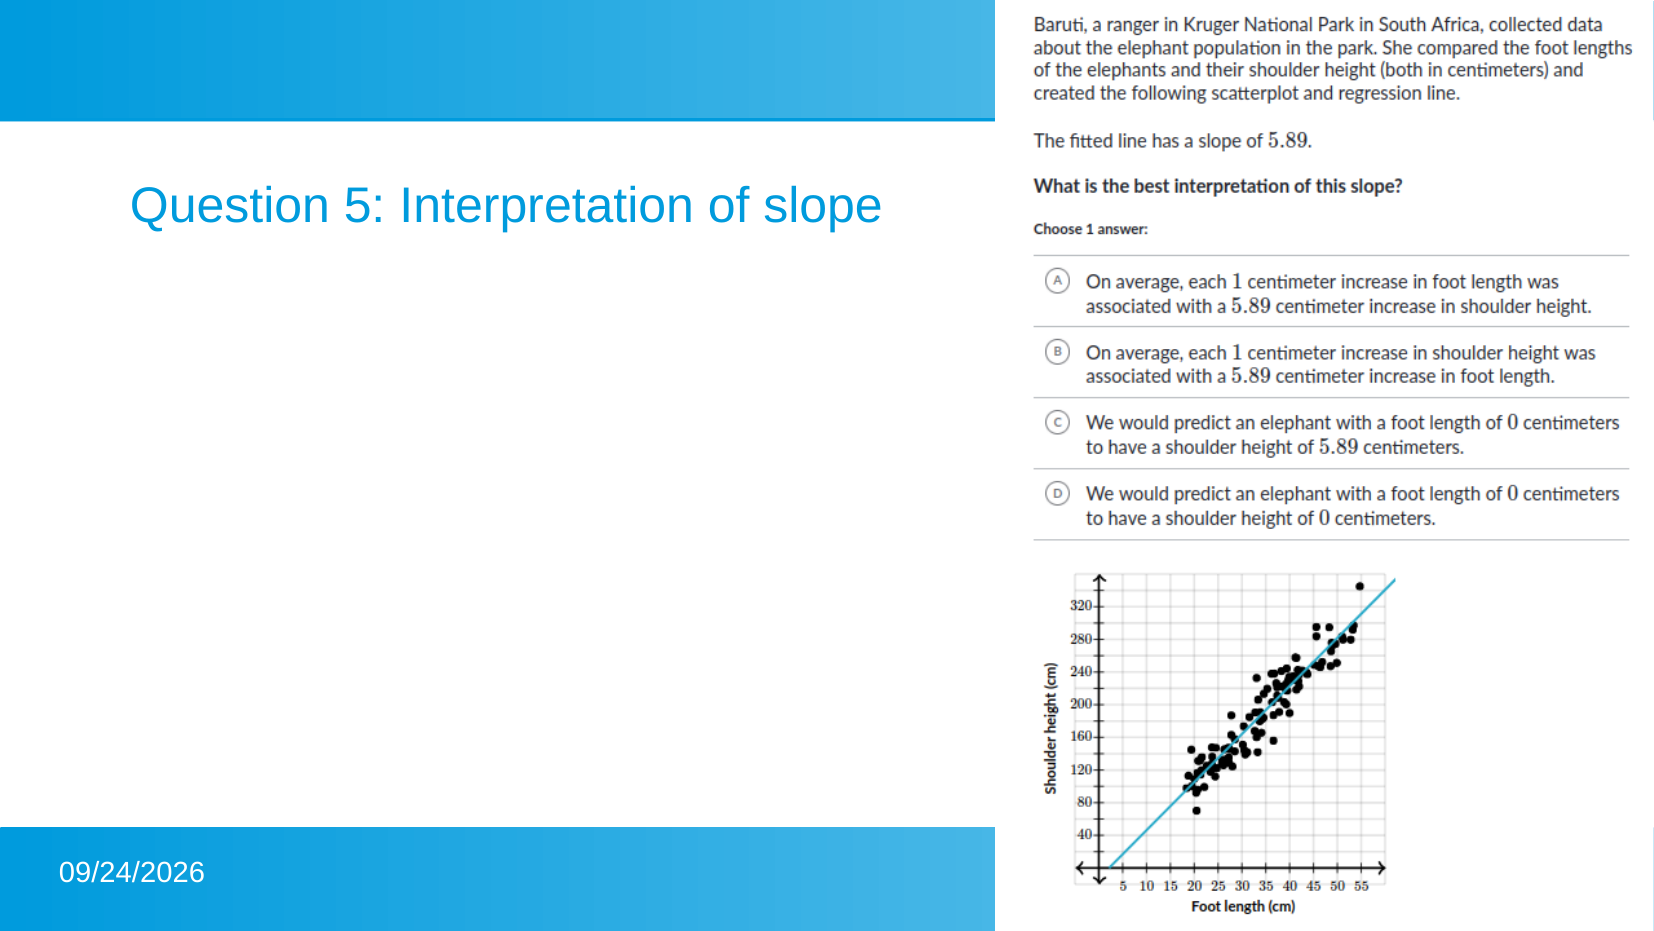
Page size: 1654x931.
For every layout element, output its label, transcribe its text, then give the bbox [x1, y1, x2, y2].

list Question 5: Interpretation of slope [59, 177, 995, 768]
picture [995, 0, 1654, 931]
